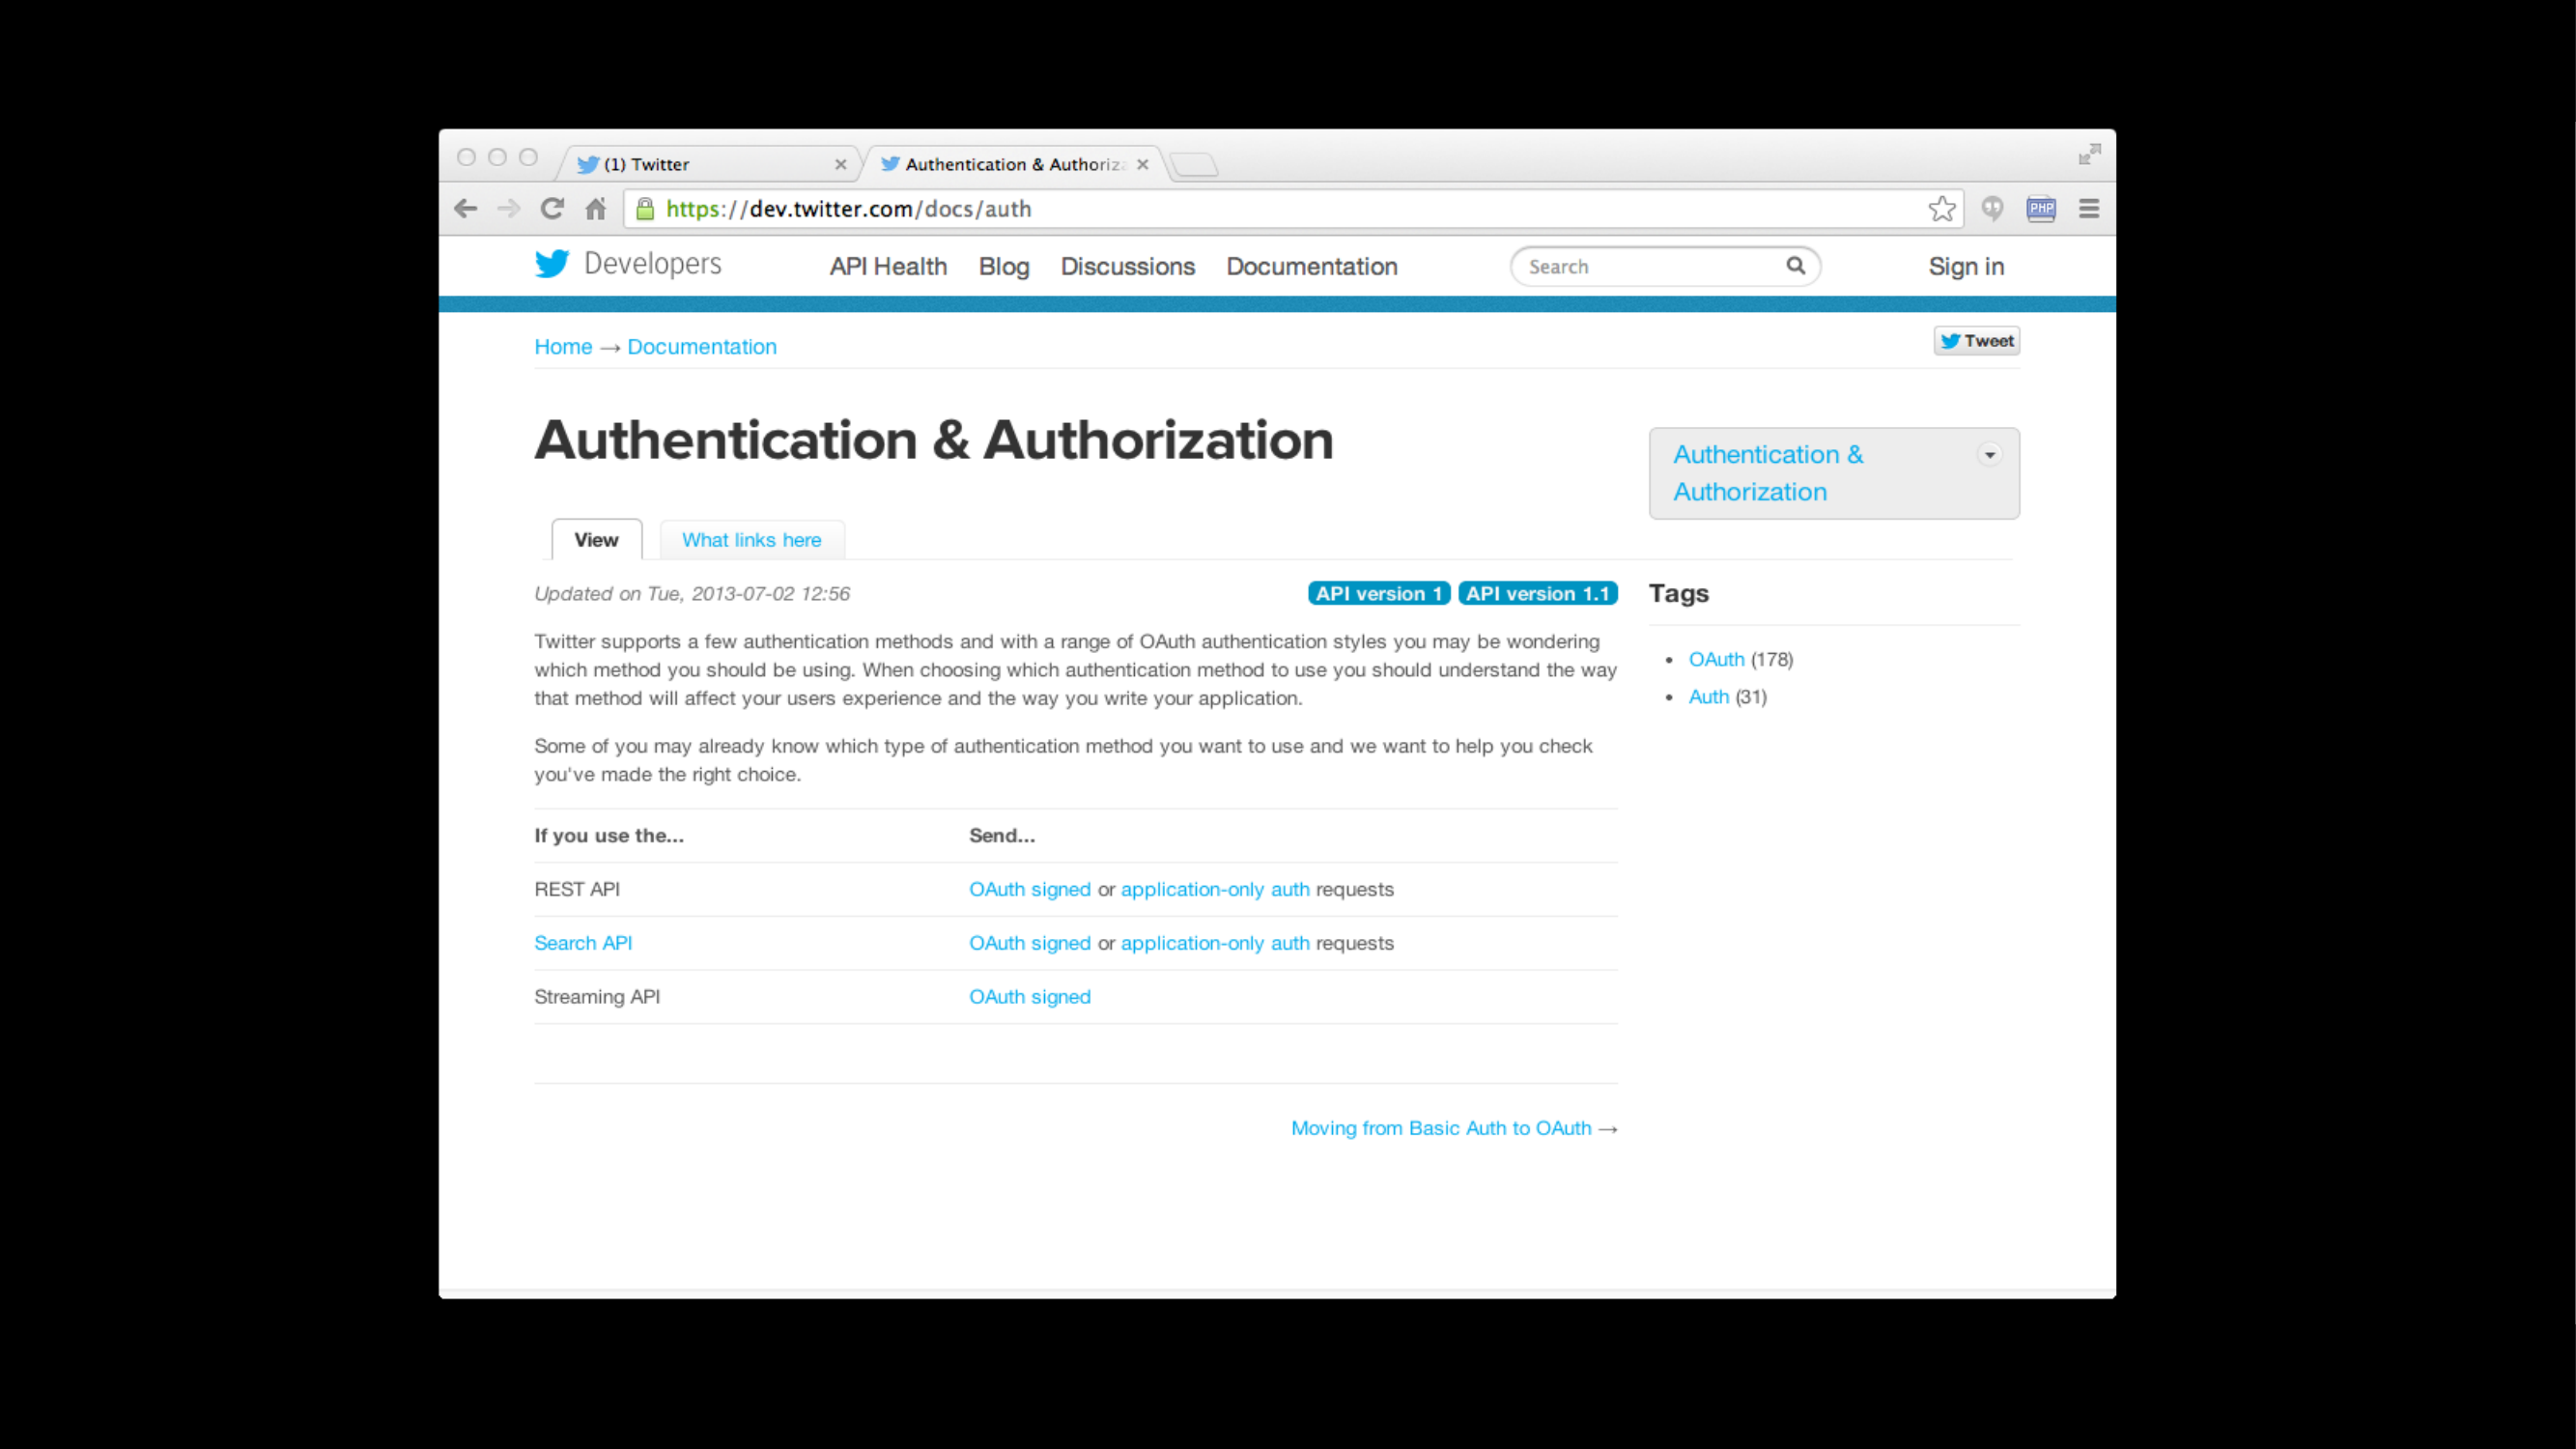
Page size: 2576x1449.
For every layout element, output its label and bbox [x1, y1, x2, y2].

picture [417, 114, 2138, 1329]
